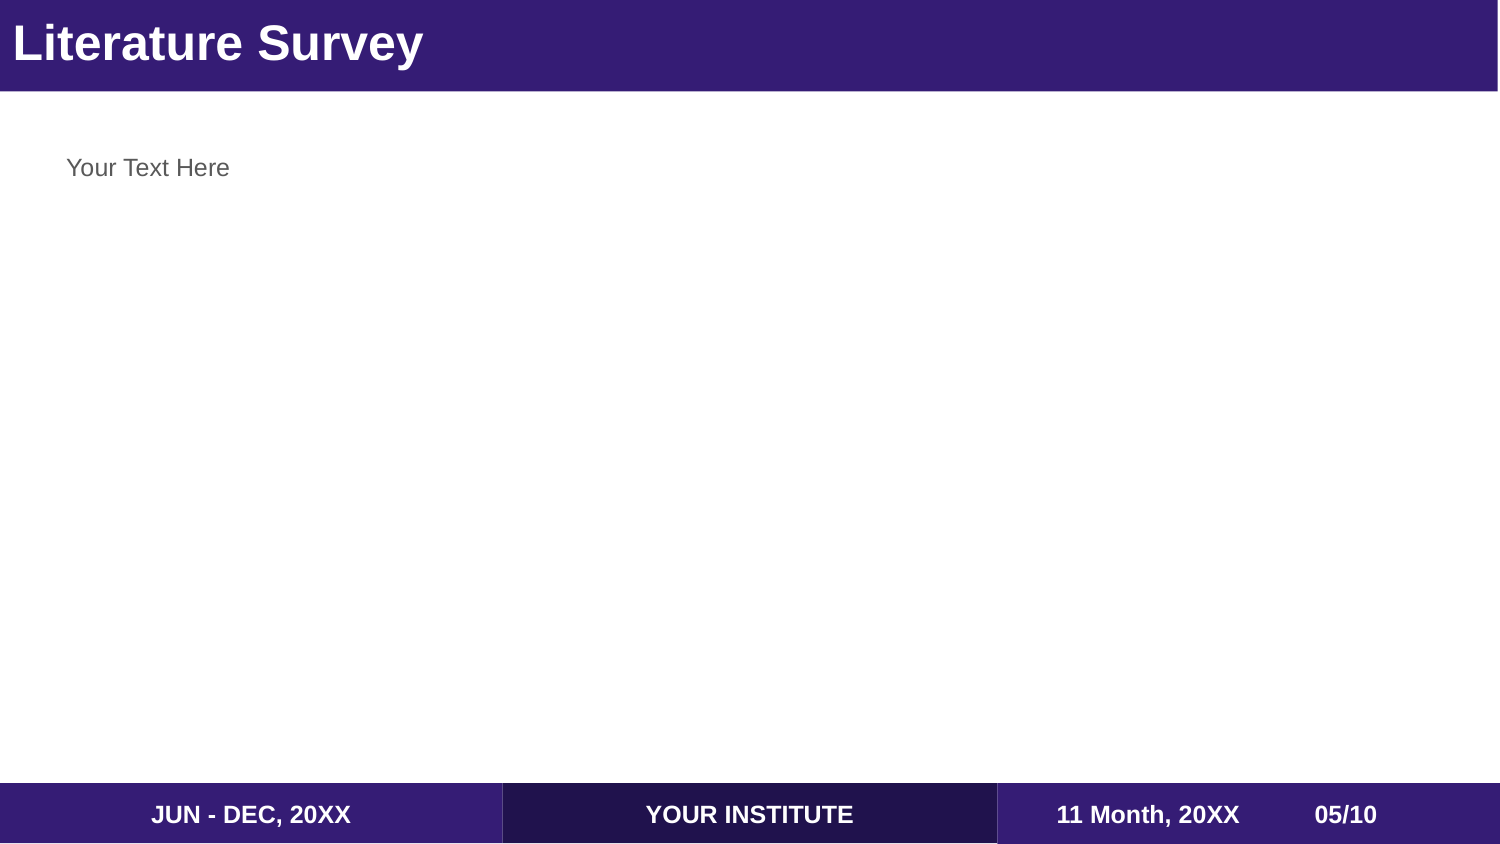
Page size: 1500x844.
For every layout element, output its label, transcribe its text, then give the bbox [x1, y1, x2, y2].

list Your Text Here [51, 132, 1449, 740]
text_box YOUR INSTITUTE [502, 783, 997, 844]
text_box 11 Month, 20XX 05/10 [997, 783, 1500, 844]
text_box Literature Survey [0, 0, 1498, 92]
text_box JUN - DEC, 20XX [0, 783, 502, 844]
